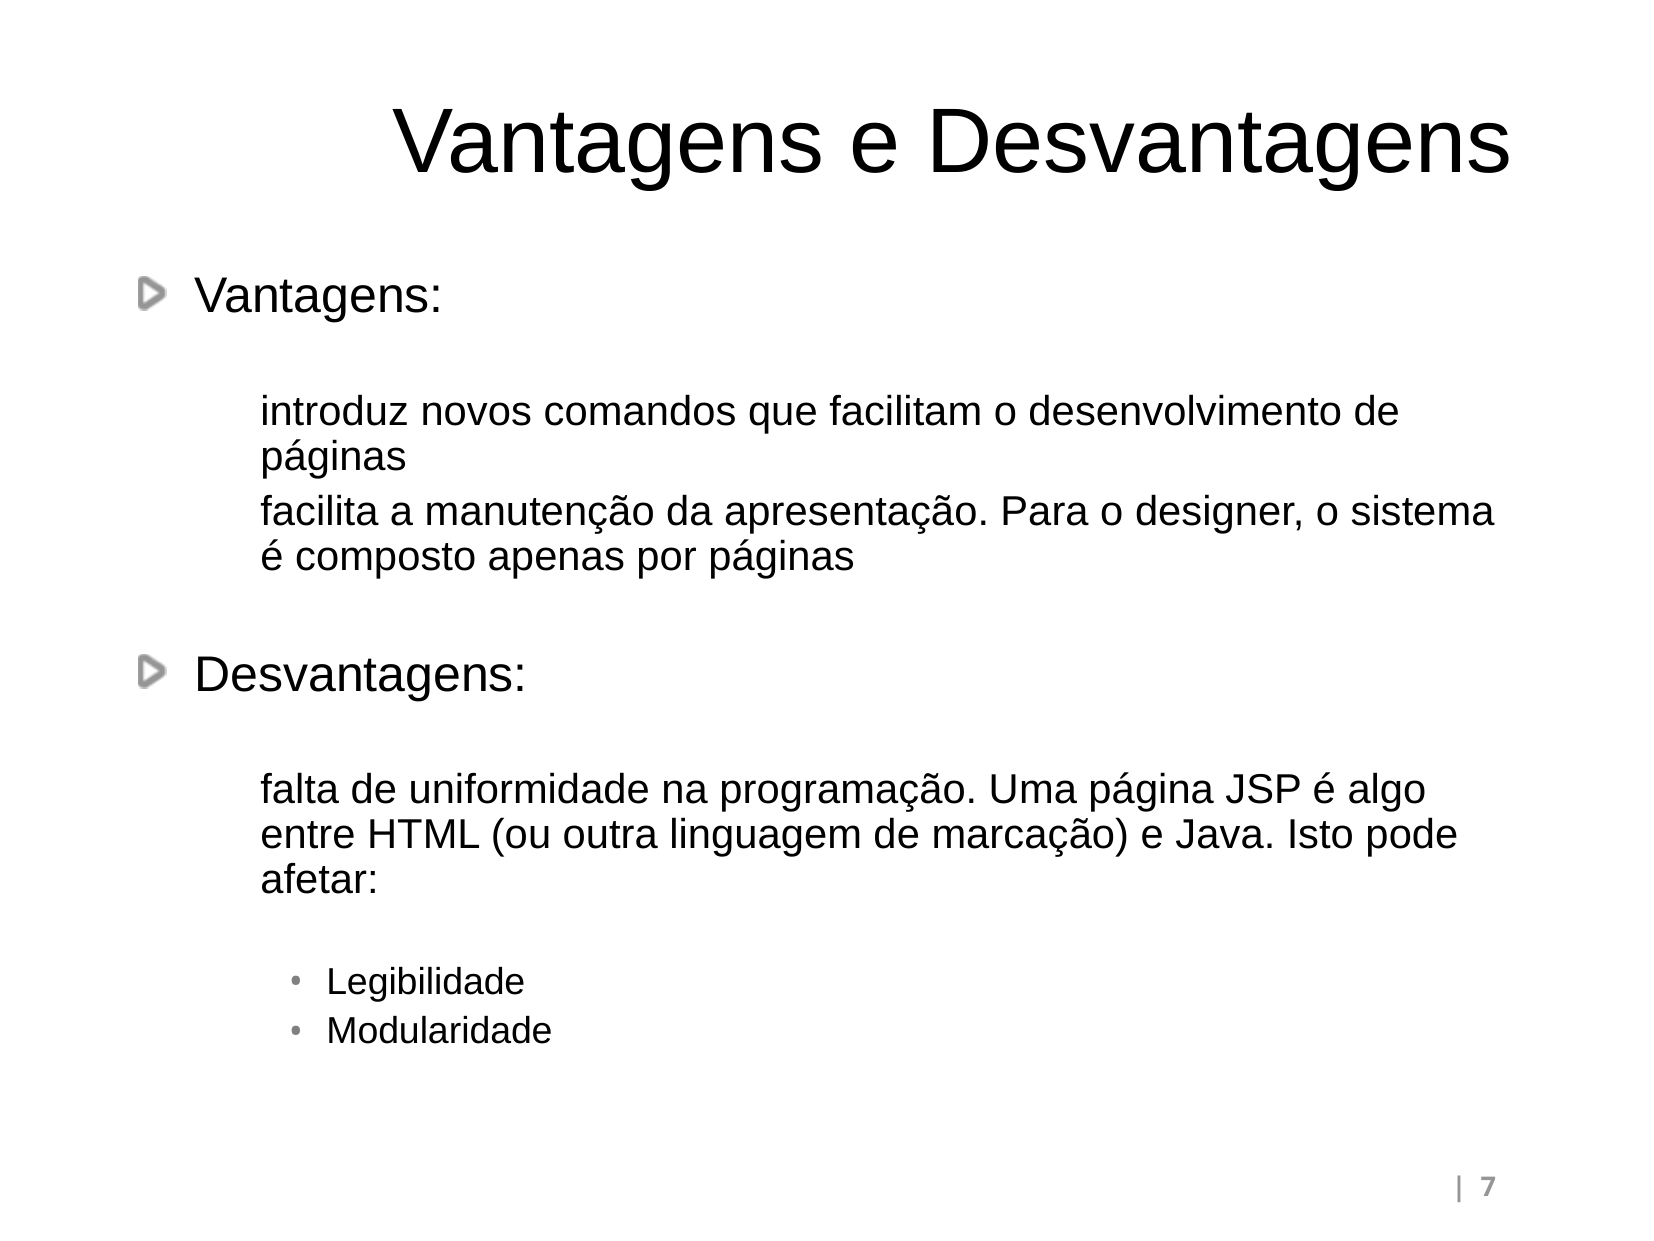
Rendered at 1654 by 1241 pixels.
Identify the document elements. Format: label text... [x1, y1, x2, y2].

list Vantagens: introduz novos comandos que facilitam o desenvolvimento de páginas facilita a manutenção da apresentação. Para o designer, o sistema é composto apenas por páginas Desvantagens: falta de uniformidade na programação. Uma página JSP é algo entre HTML (ou outra linguagem de marcação) e Java. Isto pode afetar: Legibilidade Modularidade [124, 261, 1530, 1142]
text_box | <número> [711, 1162, 1511, 1217]
title Vantagens e Desvantagens [234, 0, 1640, 198]
